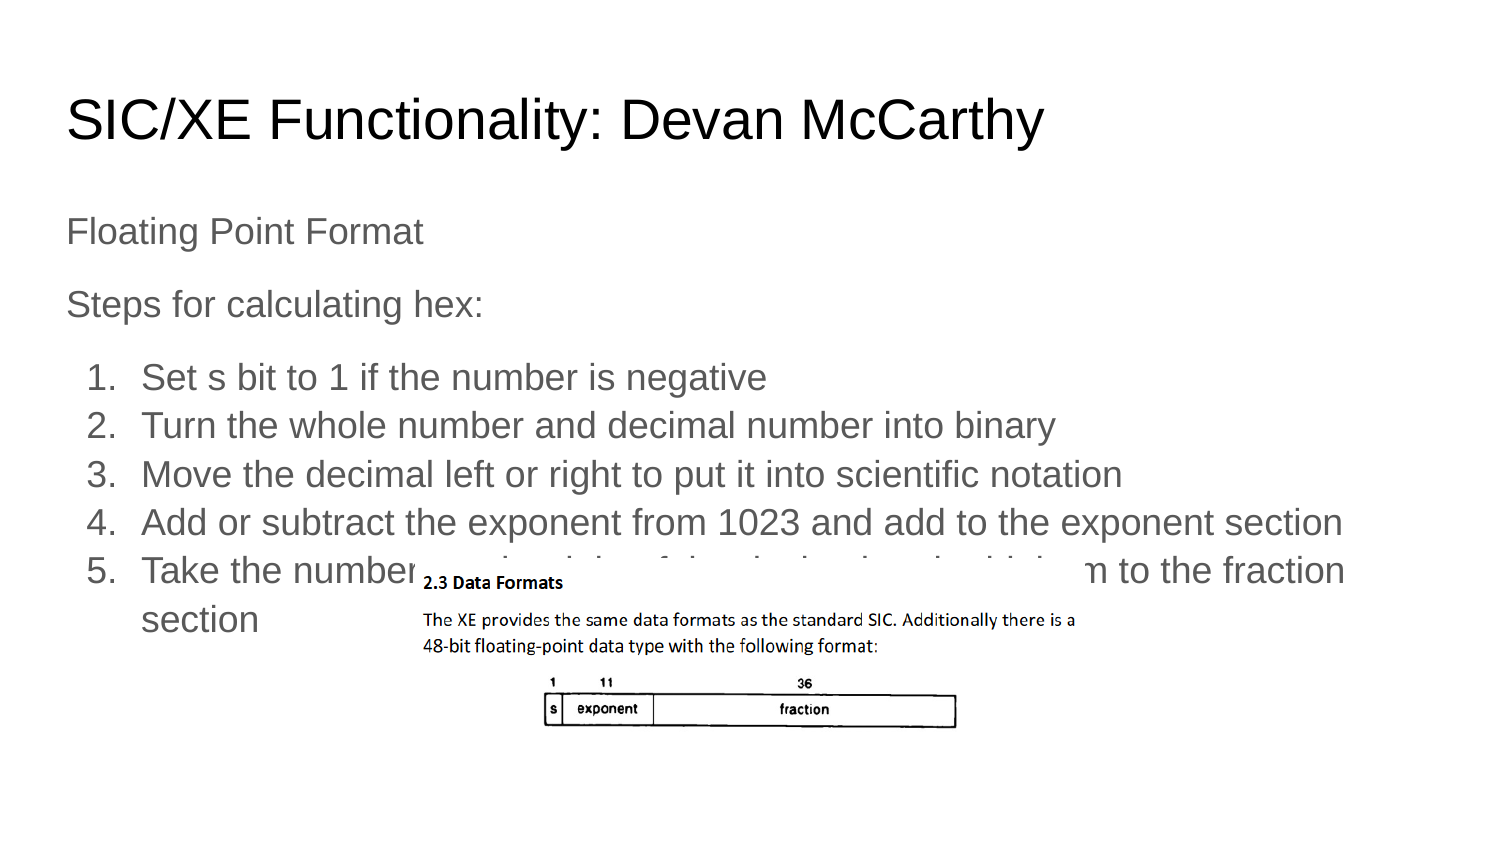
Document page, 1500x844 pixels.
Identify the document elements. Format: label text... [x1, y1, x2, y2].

title SIC/XE Functionality: Devan McCarthy [51, 72, 1449, 167]
picture [415, 558, 1085, 750]
list Floating Point Format Steps for calculating hex: Set s bit to 1 if the number is negative Turn the whole number and decimal number into binary Move the decimal left or right to put it into scientific notation Add or subtract the exponent from 1023 and add to the exponent section Take the numbers to the right of the decimal and add them to the fraction section [51, 189, 1449, 750]
